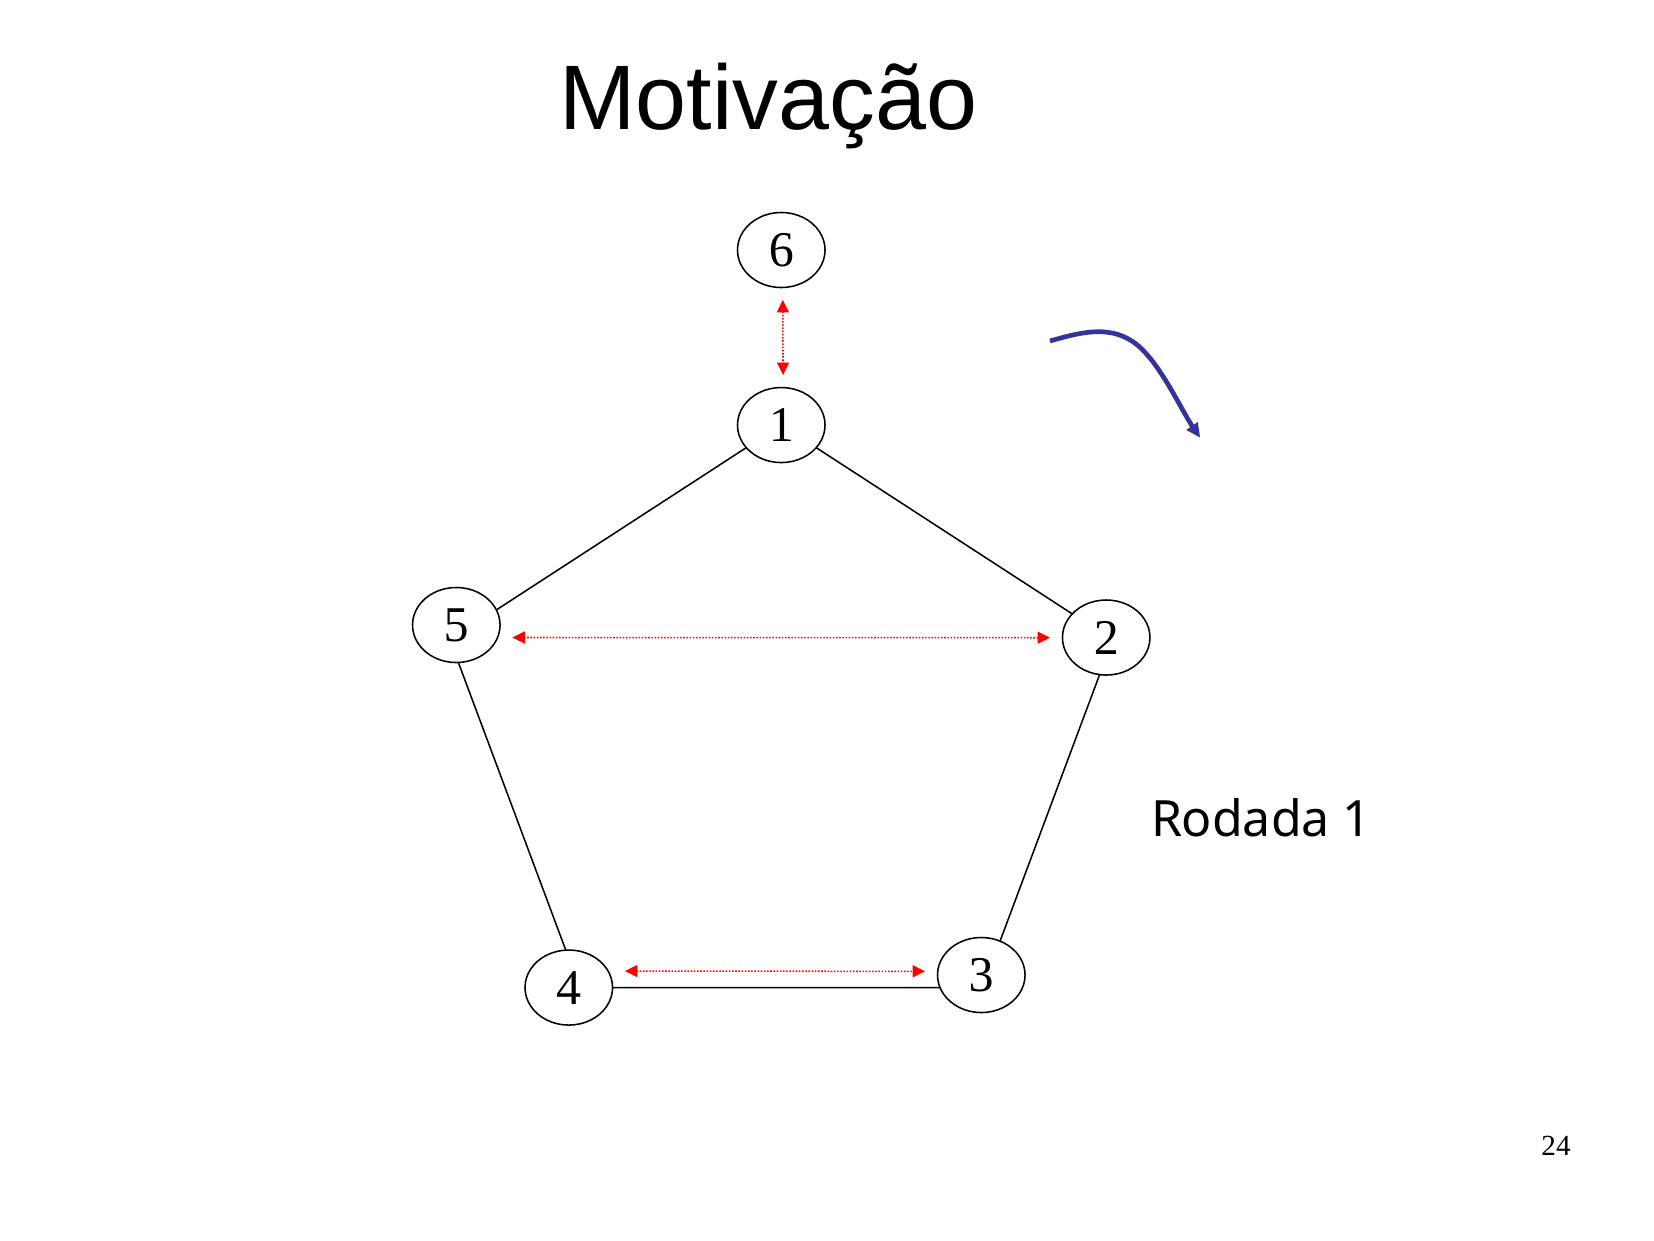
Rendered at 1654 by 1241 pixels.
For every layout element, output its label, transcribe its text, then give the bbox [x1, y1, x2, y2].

text_box 1 [737, 387, 826, 463]
title Motivação [237, 38, 1300, 157]
text_box 3 [937, 937, 1026, 1013]
text_box 5 [412, 587, 501, 663]
text_box 4 [525, 950, 613, 1026]
text_box 2 [1062, 600, 1150, 676]
text_box 6 [737, 212, 826, 288]
text_box Rodada 1 [1136, 774, 1387, 859]
